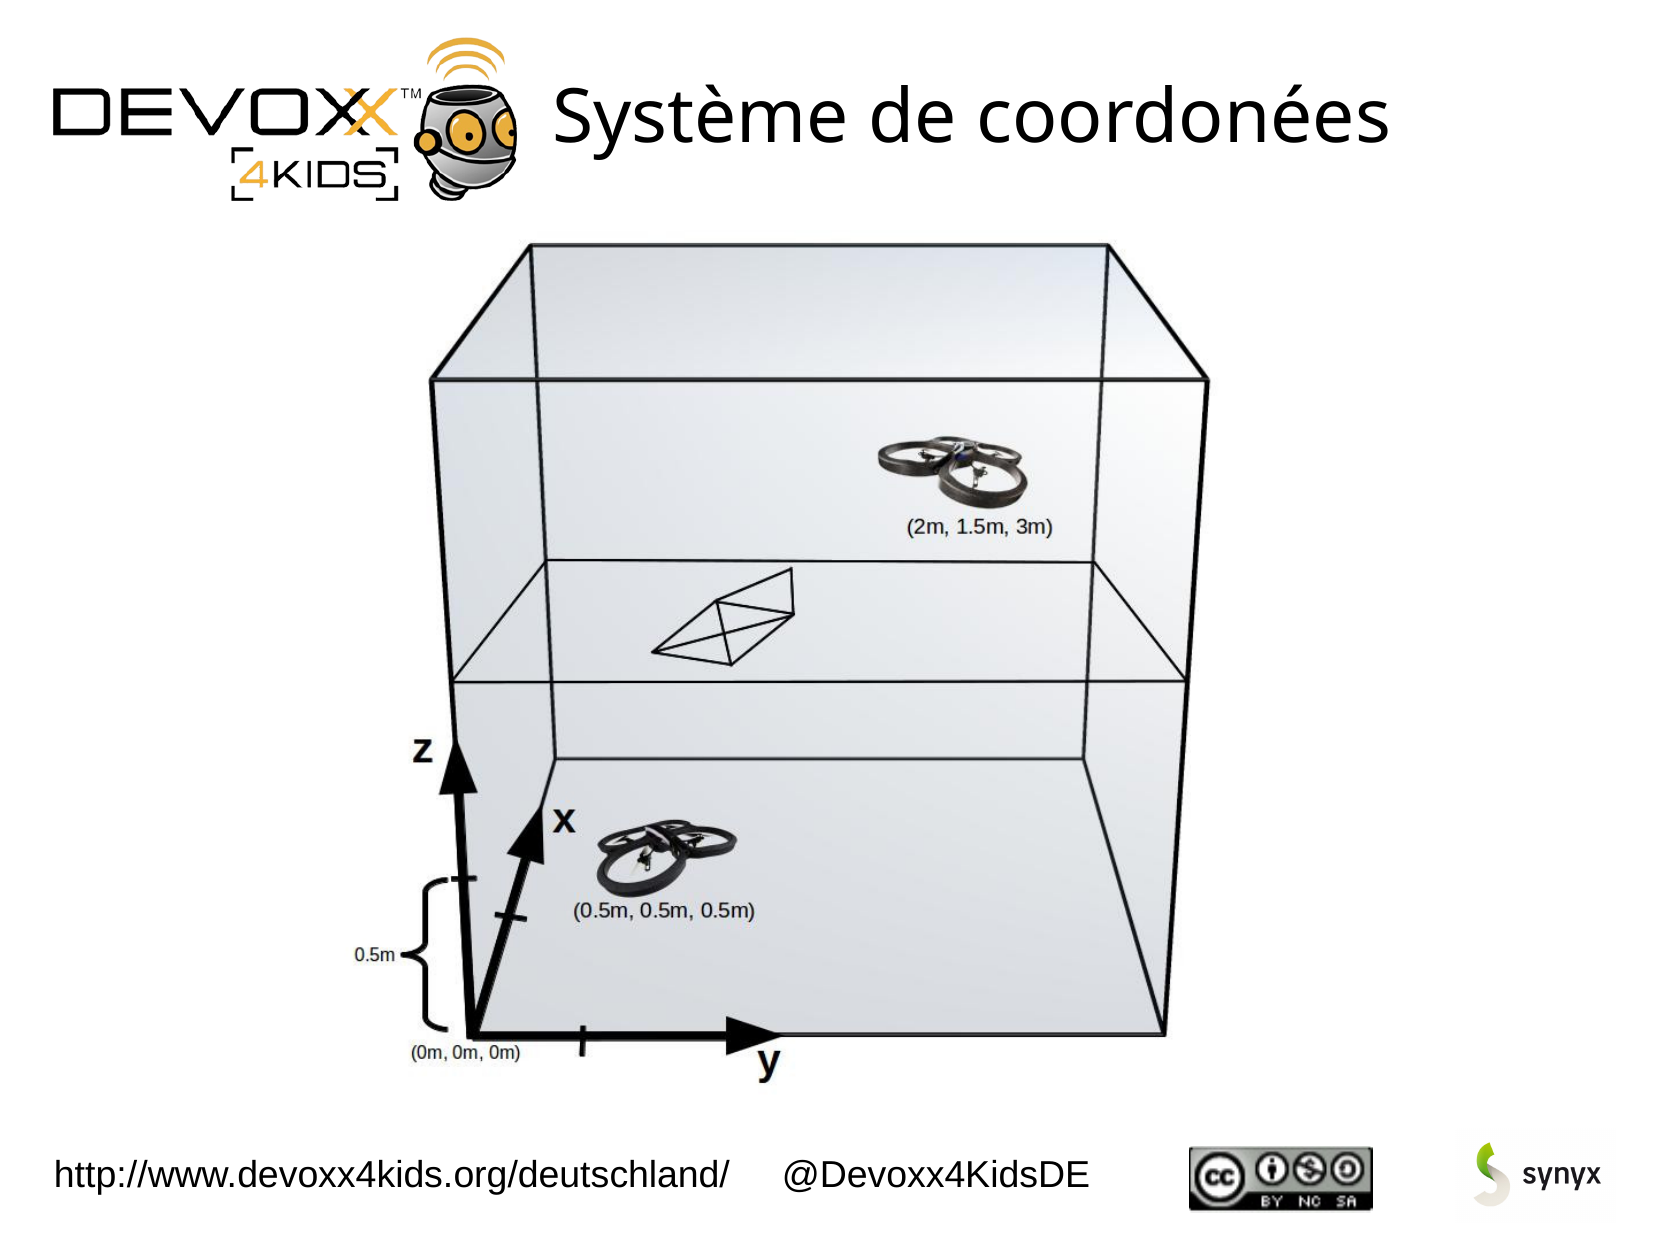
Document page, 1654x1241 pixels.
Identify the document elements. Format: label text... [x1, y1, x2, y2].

picture [53, 37, 517, 201]
picture [1189, 1146, 1373, 1213]
picture [1455, 1128, 1616, 1223]
picture [335, 212, 1246, 1099]
title Système de coordonées [537, 60, 1607, 203]
